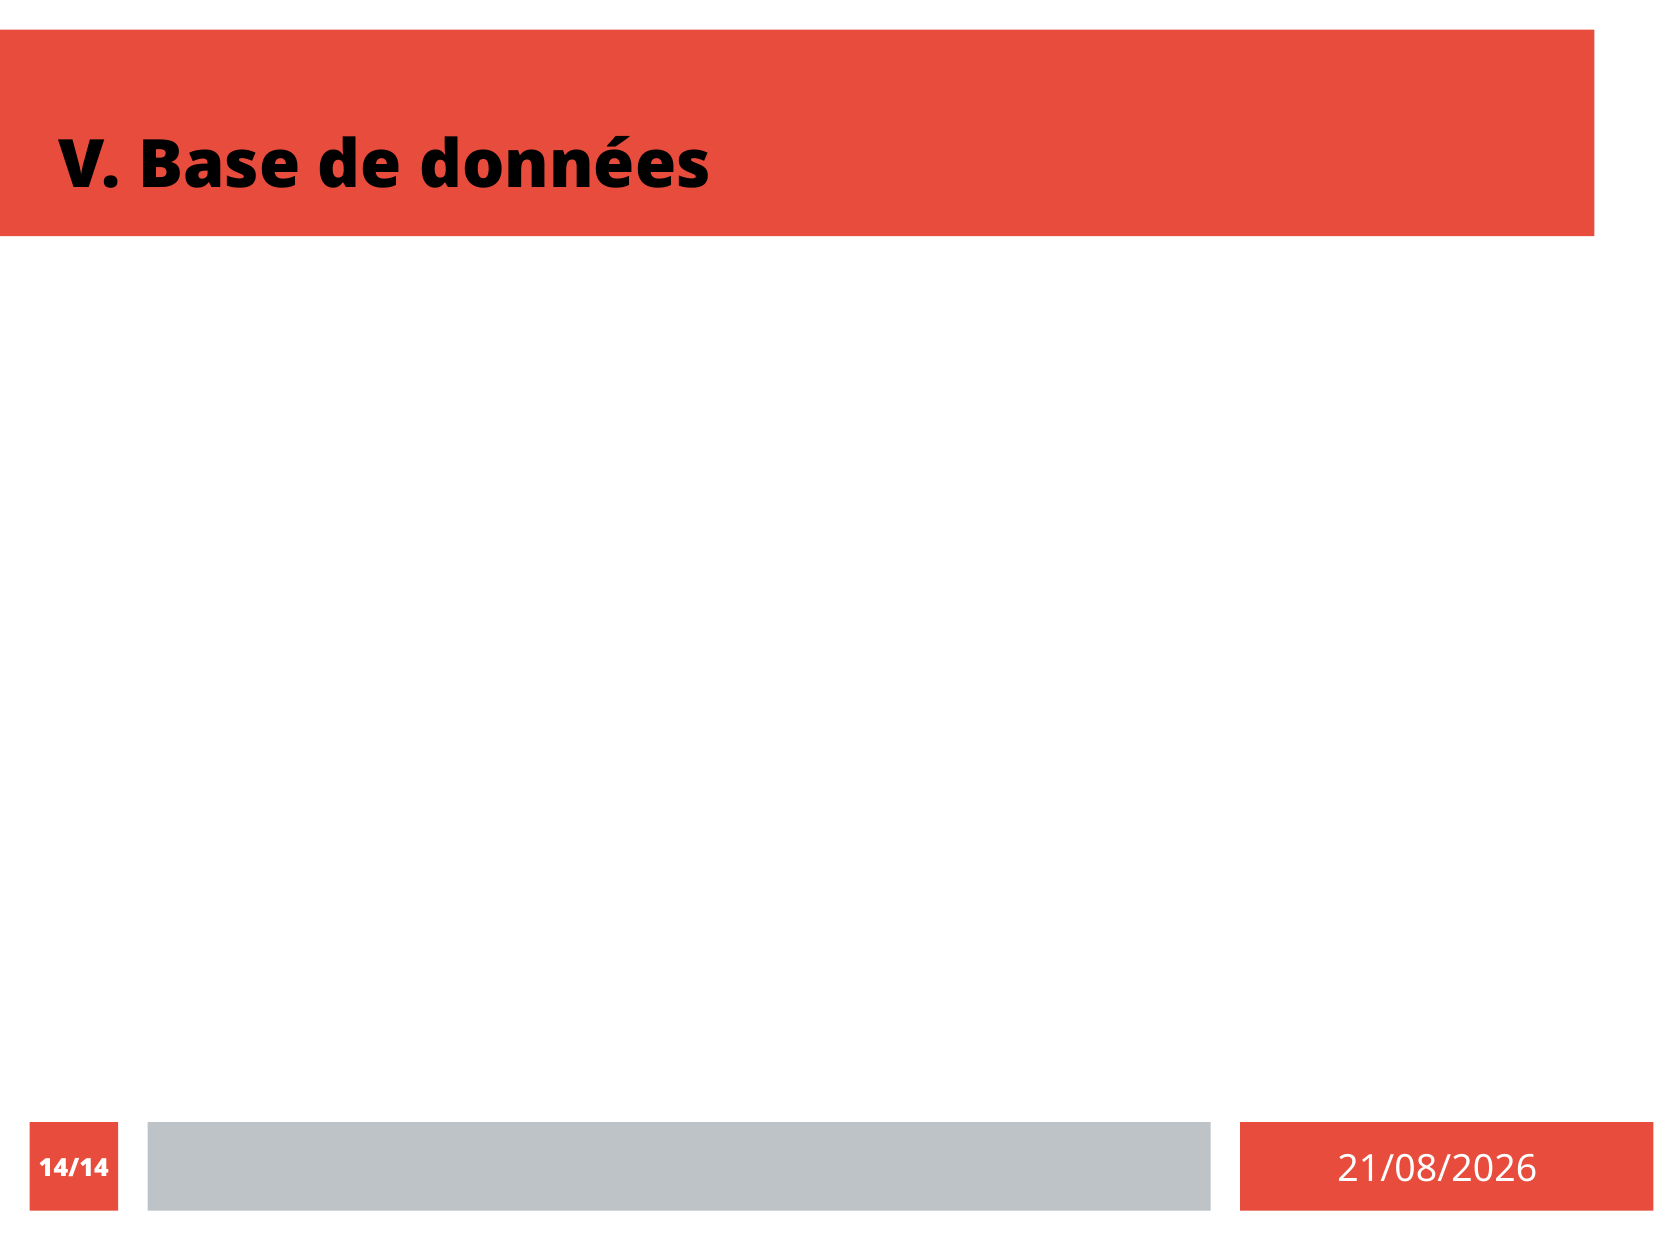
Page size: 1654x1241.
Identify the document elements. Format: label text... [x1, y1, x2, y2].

title V. Base de données [59, 59, 1595, 207]
